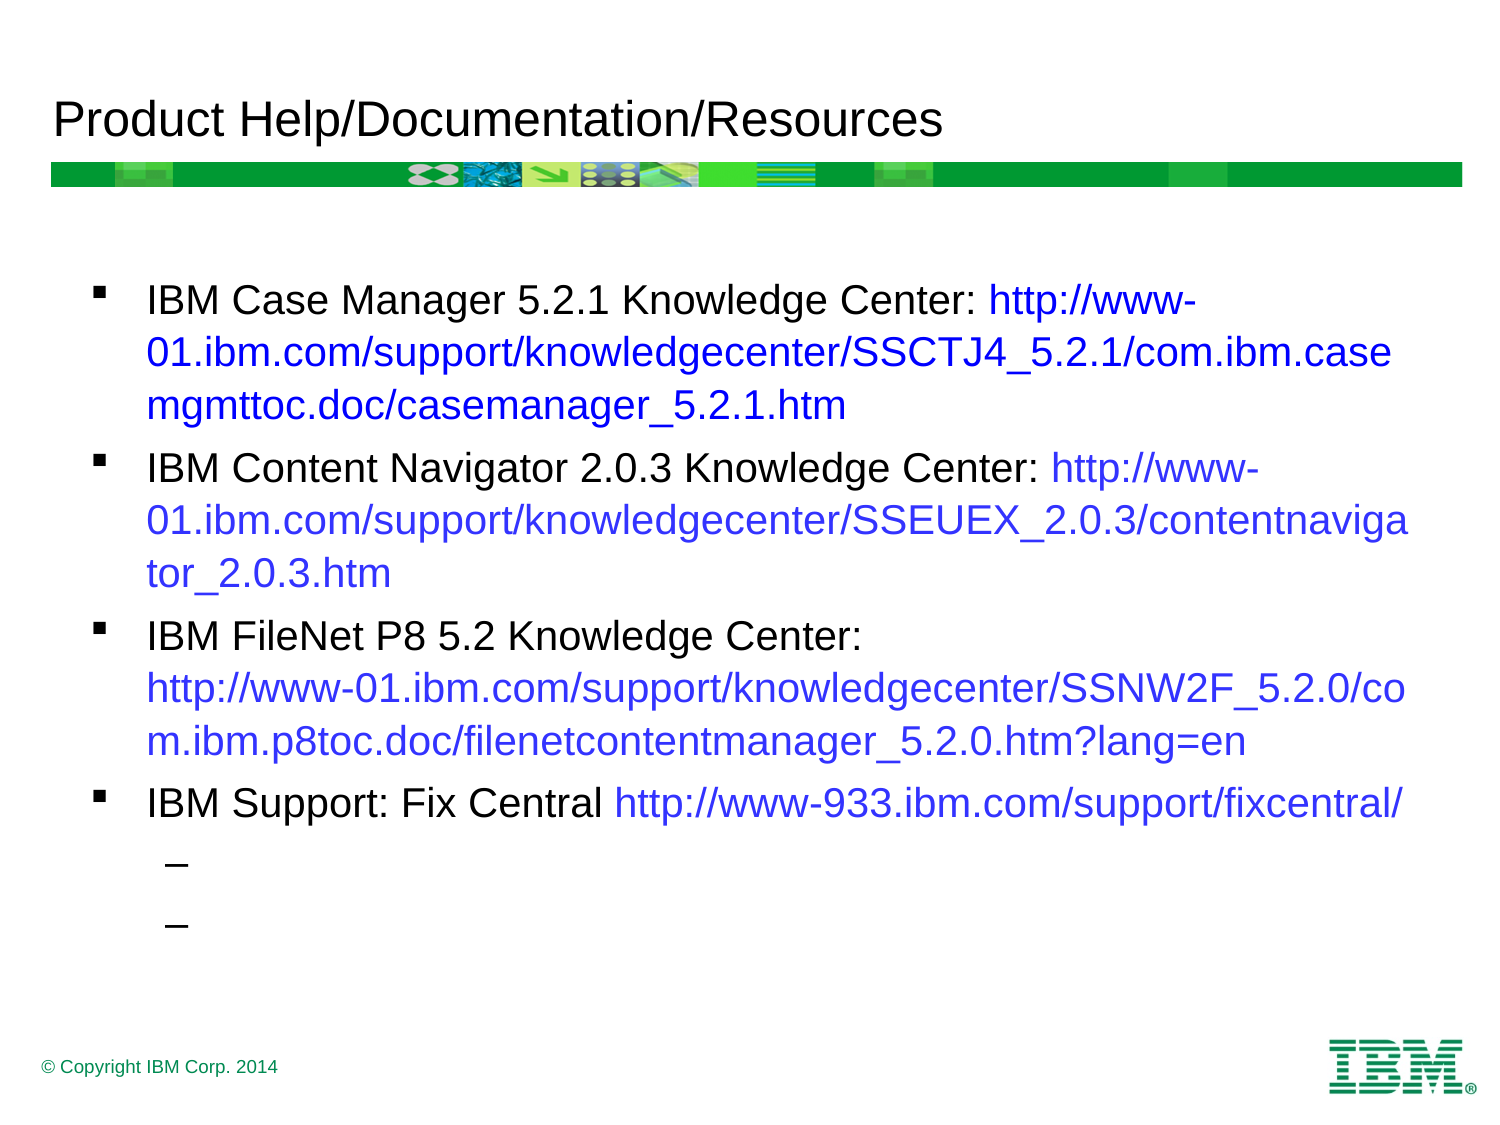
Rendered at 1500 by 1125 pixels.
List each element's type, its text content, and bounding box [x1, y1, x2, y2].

title Product Help/Documentation/Resources [37, 45, 1388, 188]
picture [1327, 1037, 1479, 1096]
picture [50, 161, 1463, 189]
list IBM Case Manager 5.2.1 Knowledge Center: http://www-01.ibm.com/support/knowledgecenter/SSCTJ4_5.2.1/com.ibm.casemgmttoc.doc/casemanager_5.2.1.htm IBM Content Navigator 2.0.3 Knowledge Center: http://www-01.ibm.com/support/knowledgecenter/SSEUEX_2.0.3/contentnavigator_2.0.3.htm IBM FileNet P8 5.2 Knowledge Center: http://www-01.ibm.com/support/knowledgecenter/SSNW2F_5.2.0/com.ibm.p8toc.doc/filenetcontentmanager_5.2.0.htm?lang=en IBM Support: Fix Central http://www-933.ibm.com/support/fixcentral/ [75, 262, 1426, 1005]
